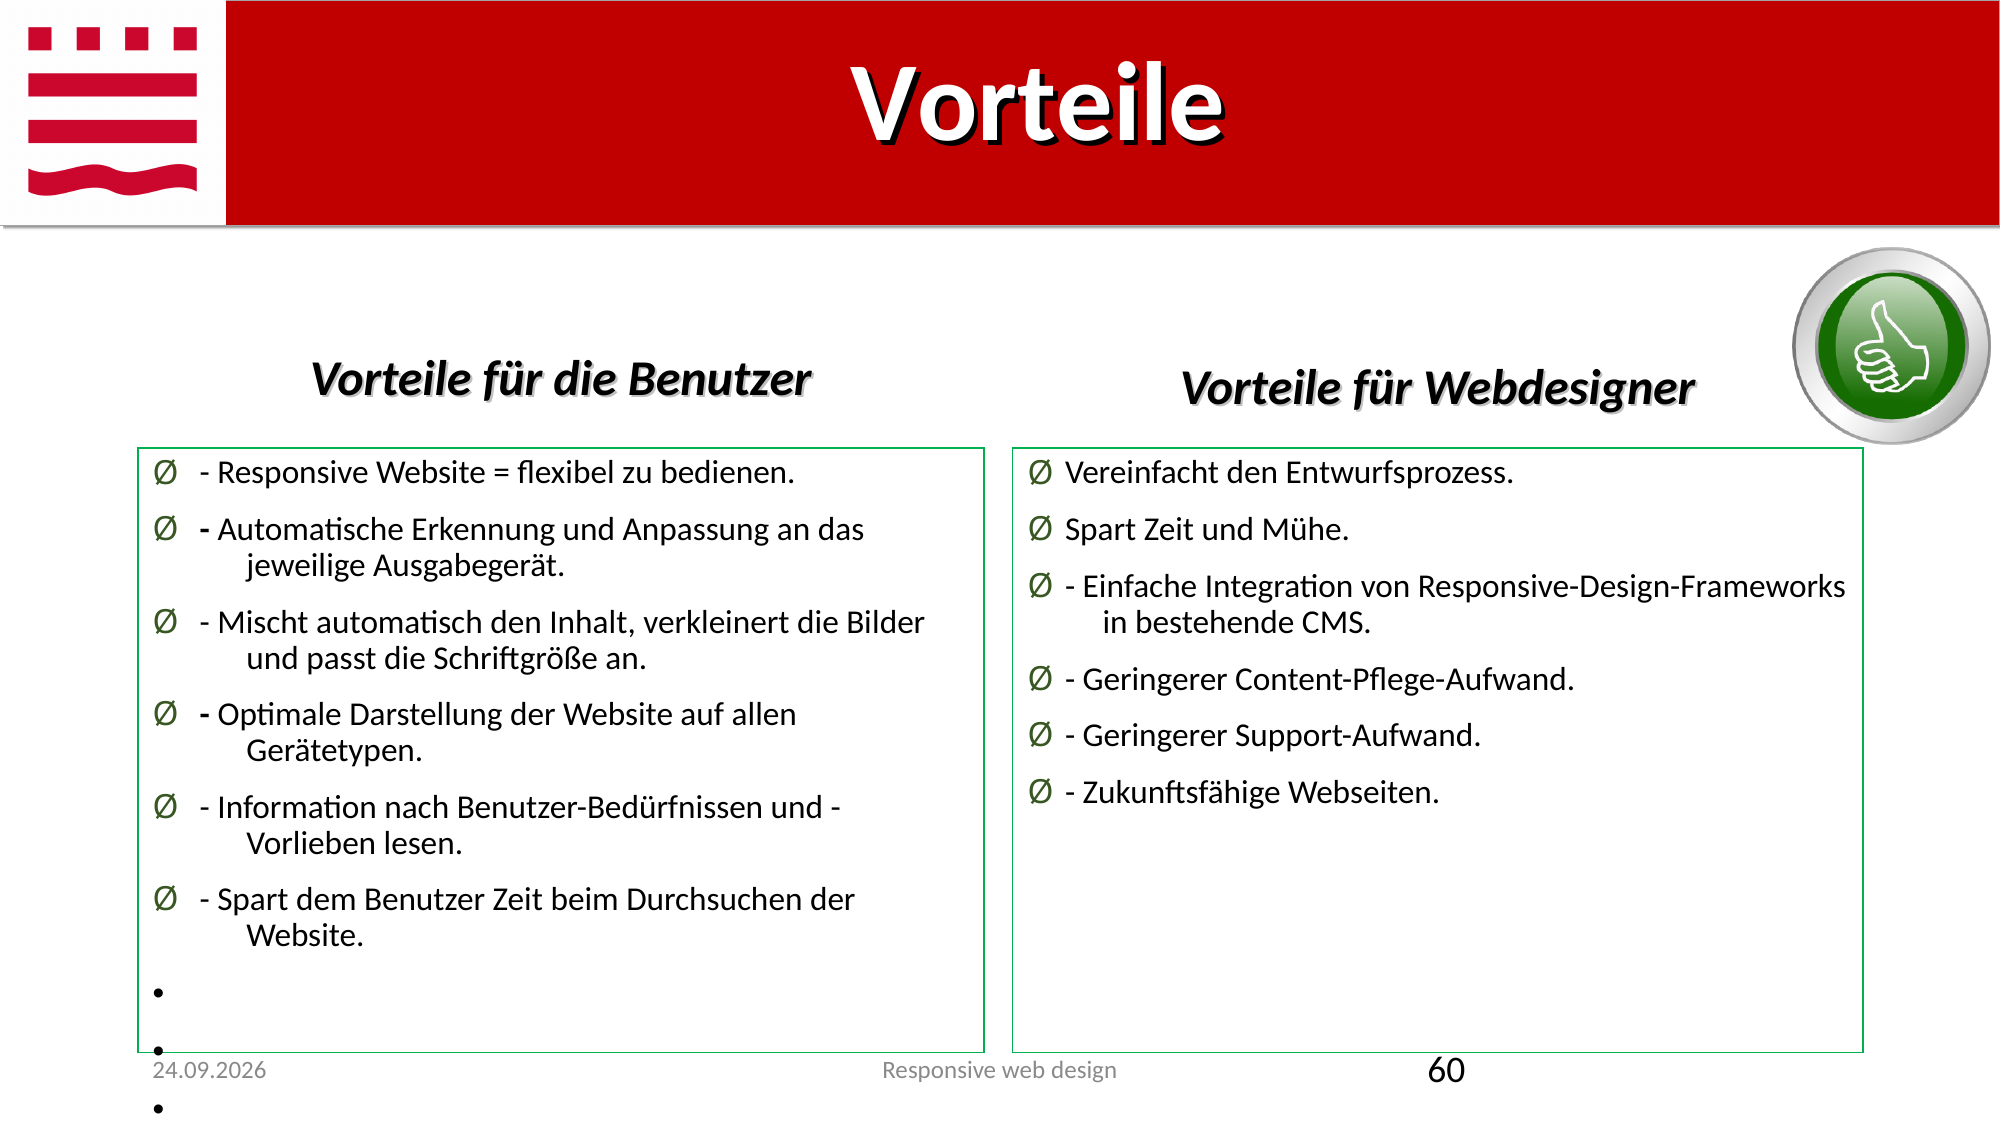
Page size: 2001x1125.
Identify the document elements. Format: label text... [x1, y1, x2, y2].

text_box 2017/4/30 [137, 1042, 588, 1103]
list Vorteile für die Benutzer [137, 275, 984, 411]
picture [0, 0, 226, 225]
picture [1792, 231, 1991, 445]
list Vereinfacht den Entwurfsprozess. Spart Zeit und Mühe. - Einfache Integration von Responsive-Design-Frameworks in bestehende CMS. - Geringerer Content-Pflege-Aufwand. - Geringerer Support-Aufwand. - Zukunftsfähige Webseiten. [1012, 447, 1863, 1053]
list - Responsive Website = flexibel zu bedienen. - Automatische Erkennung und Anpassung an das jeweilige Ausgabegerät. - Mischt automatisch den Inhalt, verkleinert die Bilder und passt die Schriftgröße an. - Optimale Darstellung der Website auf allen Gerätetypen. - Information nach Benutzer-Bedürfnissen und -Vorlieben lesen. - Spart dem Benutzer Zeit beim Durchsuchen der Website. [137, 447, 984, 1053]
list Vorteile für Webdesigner [1012, 287, 1792, 423]
text_box Vorteile [226, 0, 2000, 225]
text_box Responsive web design [662, 1042, 1338, 1103]
text_box [1412, 1042, 1863, 1103]
